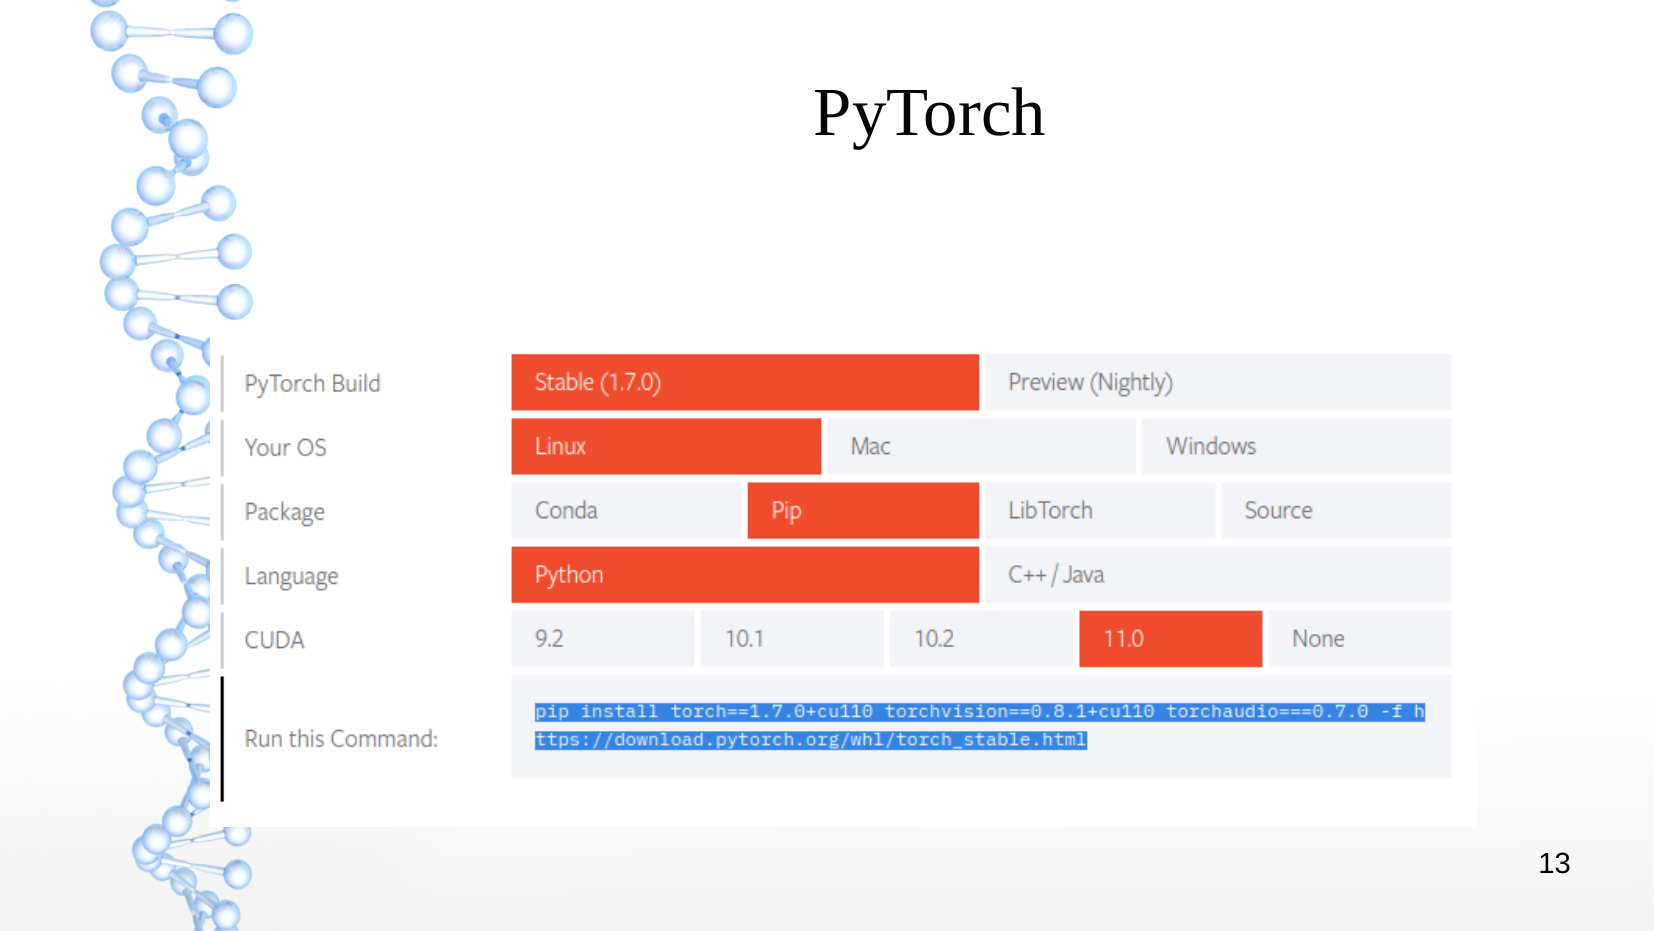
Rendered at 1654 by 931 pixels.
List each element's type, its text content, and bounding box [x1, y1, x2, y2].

picture [0, 0, 1654, 931]
title PyTorch [265, 35, 1595, 189]
